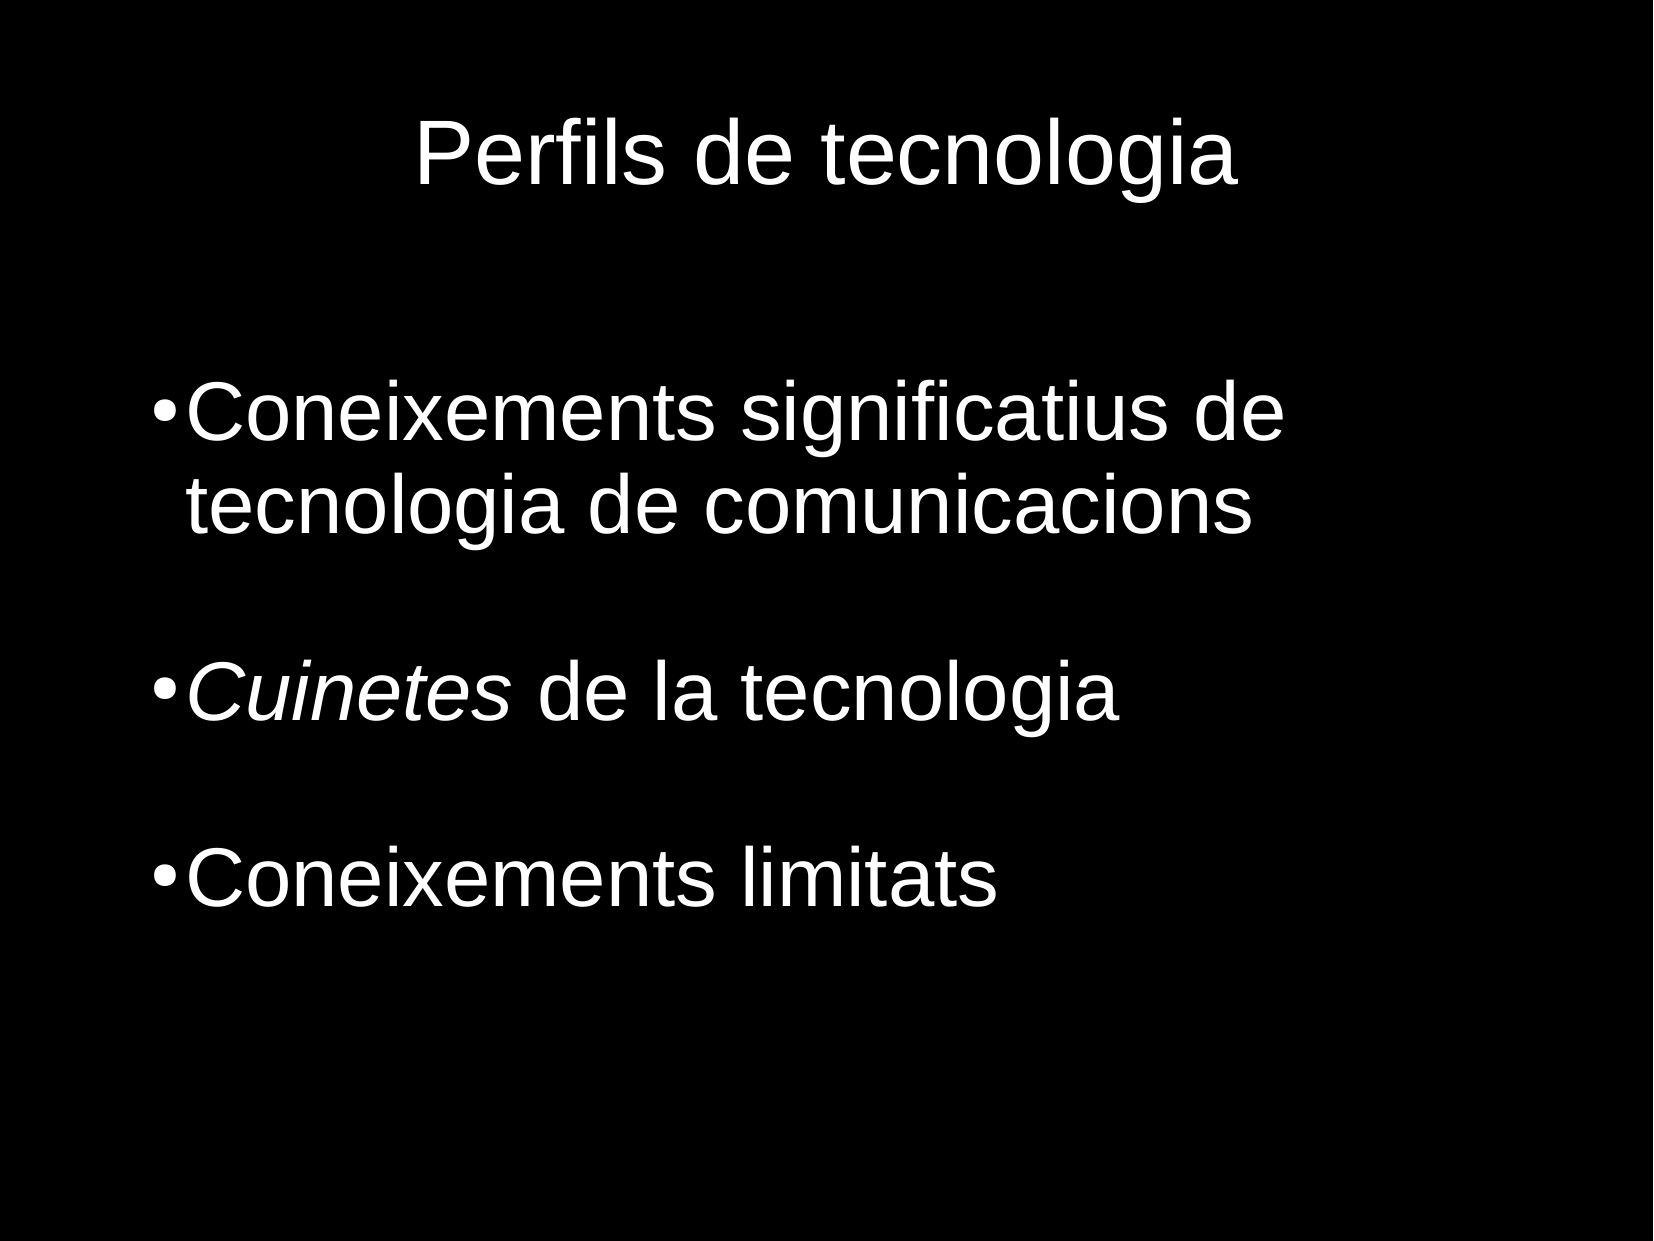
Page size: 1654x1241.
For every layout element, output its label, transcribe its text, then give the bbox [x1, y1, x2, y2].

title Perfils de tecnologia [82, 49, 1571, 257]
subtitle Coneixements significatius de tecnologia de comunicacions Cuinetes de la tecnologia Coneixements limitats [150, 285, 1546, 1005]
